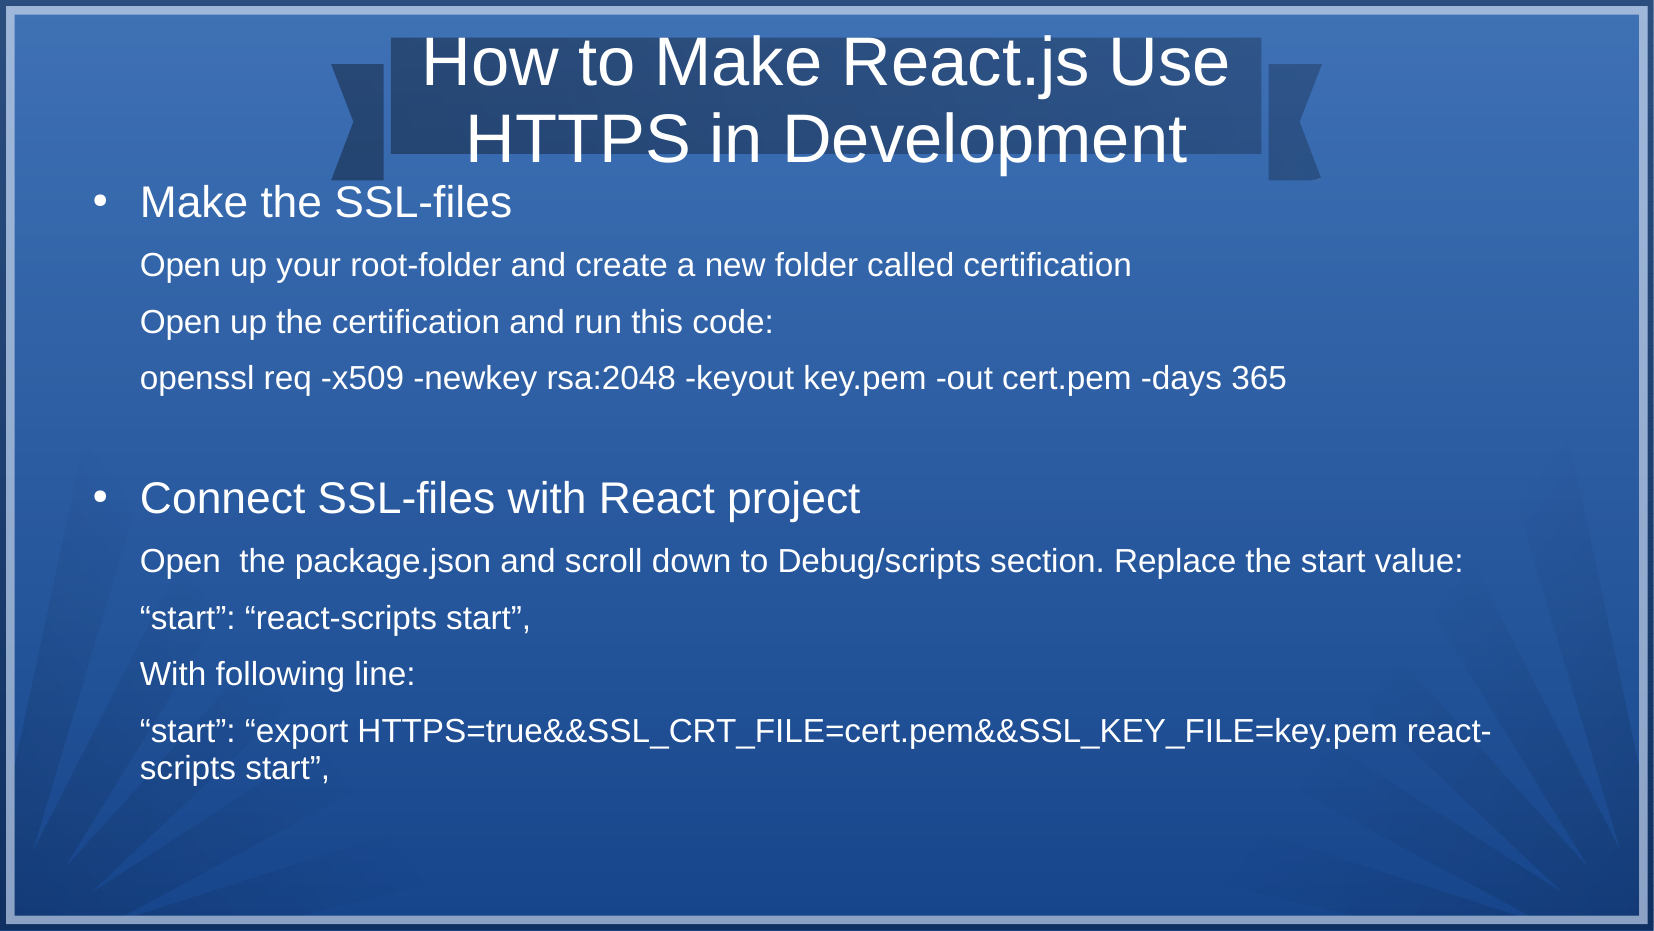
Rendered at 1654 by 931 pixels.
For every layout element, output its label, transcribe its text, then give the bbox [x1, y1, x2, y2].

title How to Make React.js Use HTTPS in Development [389, 23, 1264, 177]
list Make the SSL-files Open up your root-folder and create a new folder called certification Open up the certification and run this code: openssl req -x509 -newkey rsa:2048 -keyout key.pem -out cert.pem -days 365 Connect SSL-files with React project Open the package.json and scroll down to Debug/scripts section. Replace the start value: “start”: “react-scripts start”, With following line: “start”: “export HTTPS=true&&SSL_CRT_FILE=cert.pem&&SSL_KEY_FILE=key.pem react-scripts start”, [76, 177, 1565, 801]
